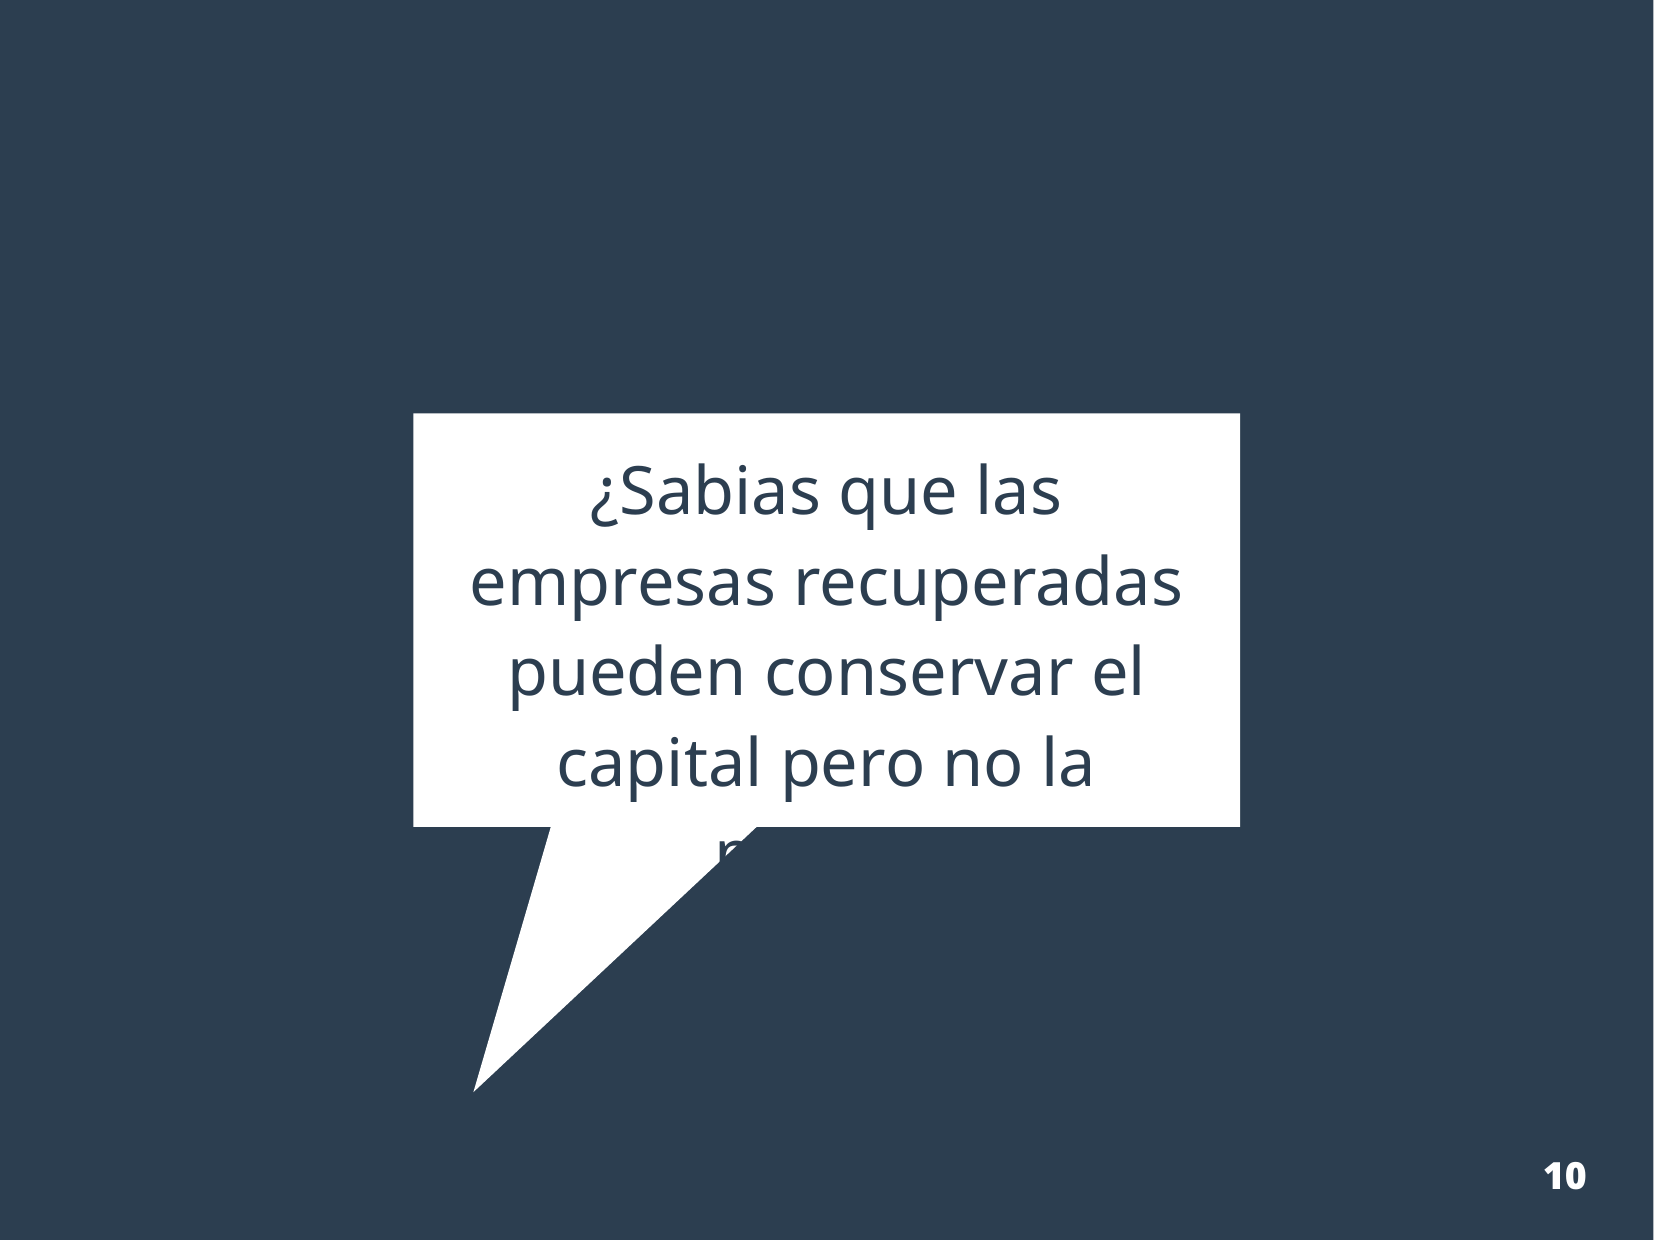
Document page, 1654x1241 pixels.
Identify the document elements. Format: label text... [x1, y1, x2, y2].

title ¿Sabias que las empresas recuperadas pueden conservar el capital pero no la marca? [442, 442, 1211, 798]
